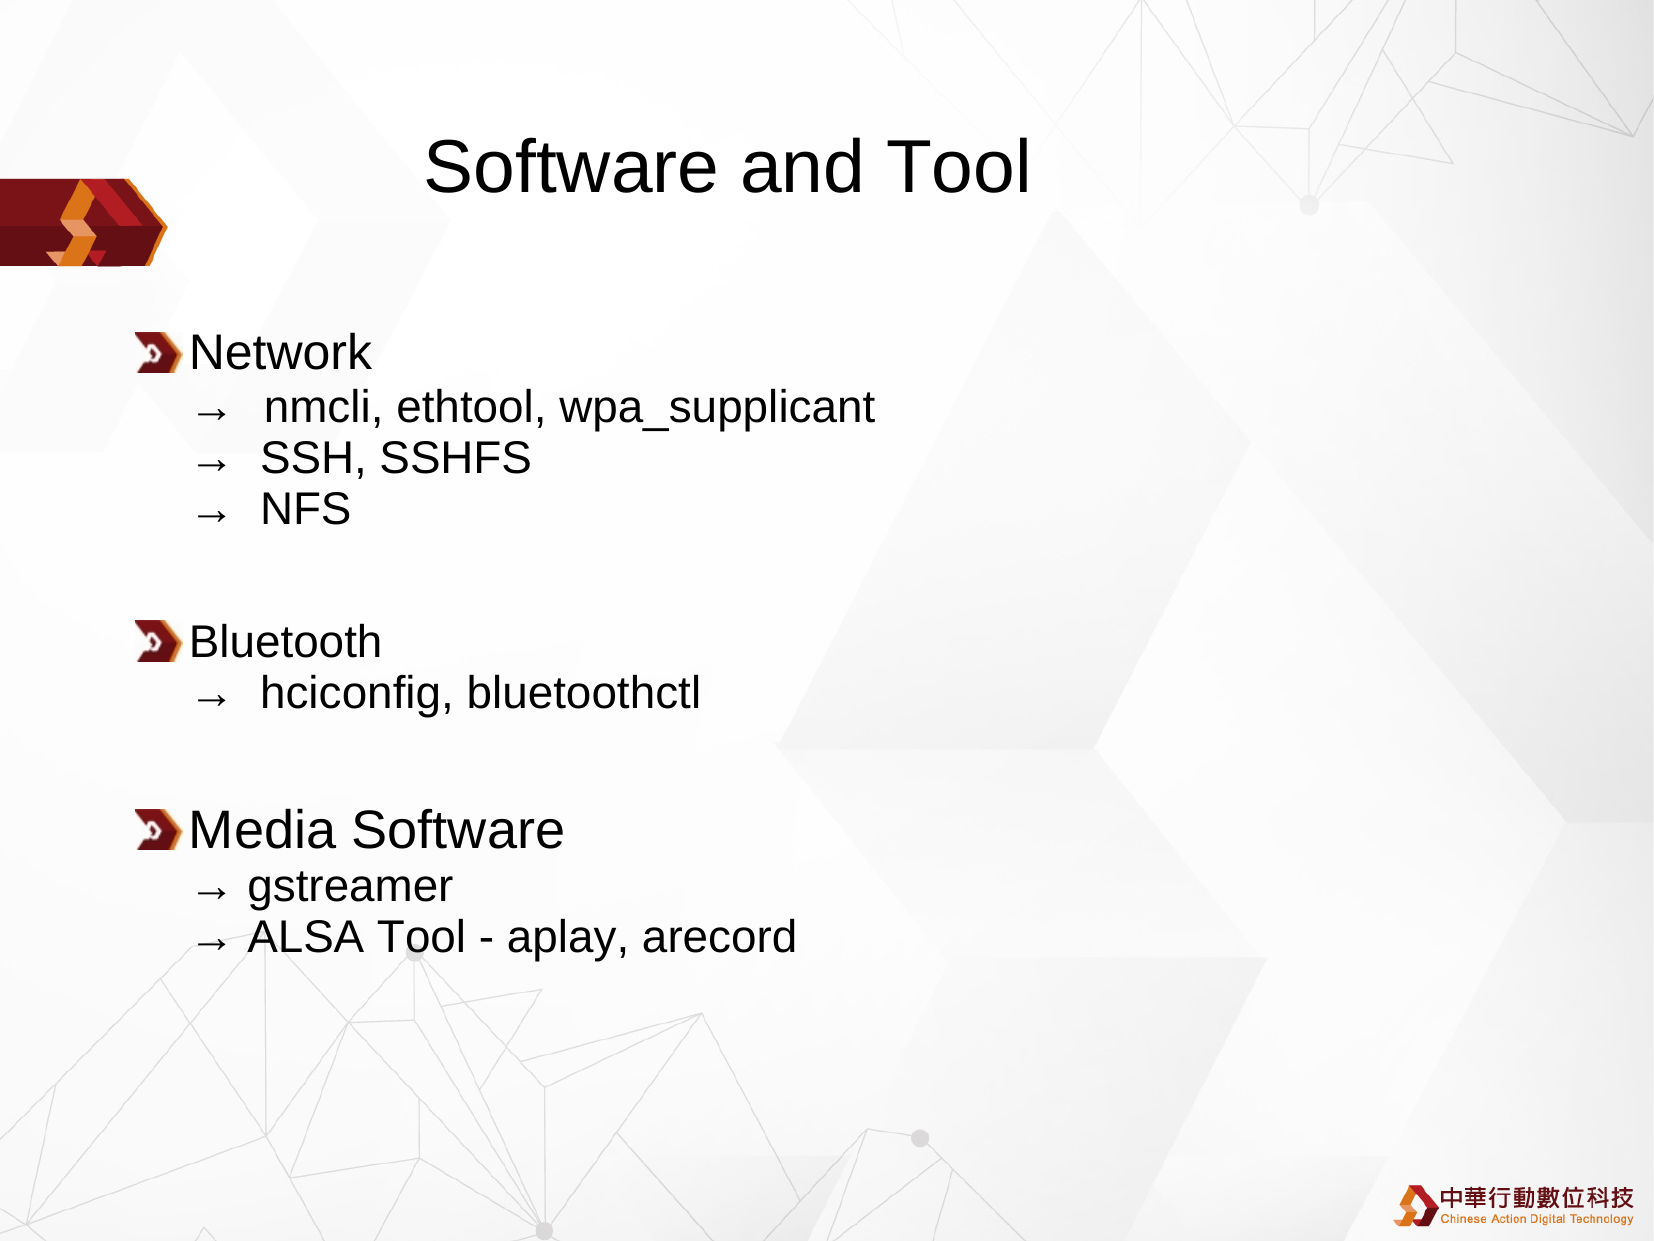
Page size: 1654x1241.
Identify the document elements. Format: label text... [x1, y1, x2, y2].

text_box Software and Tool [352, 124, 1373, 227]
picture [0, 0, 1654, 1241]
list Network → nmcli, ethtool, wpa_supplicant → SSH, SSHFS → NFS Bluetooth → hciconfig, bluetoothctl Media Software → gstreamer → ALSA Tool - aplay, arecord [118, 324, 1571, 1045]
